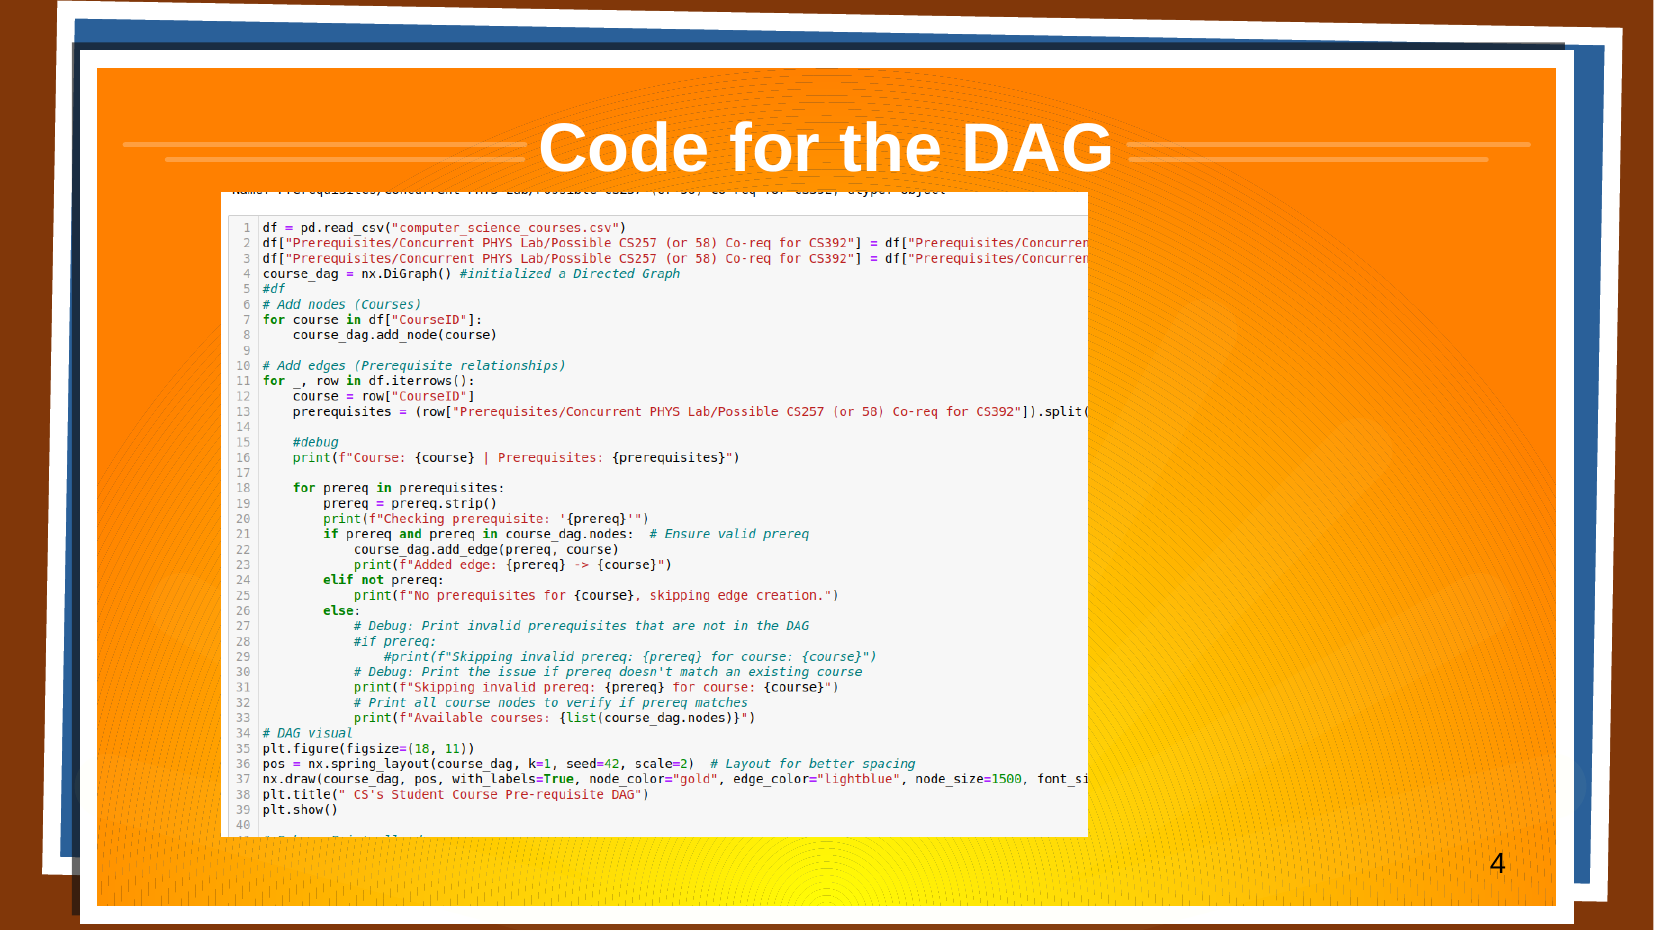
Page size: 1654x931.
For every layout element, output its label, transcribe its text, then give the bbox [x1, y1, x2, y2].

picture [221, 192, 1088, 837]
title Code for the DAG [531, 73, 1123, 222]
